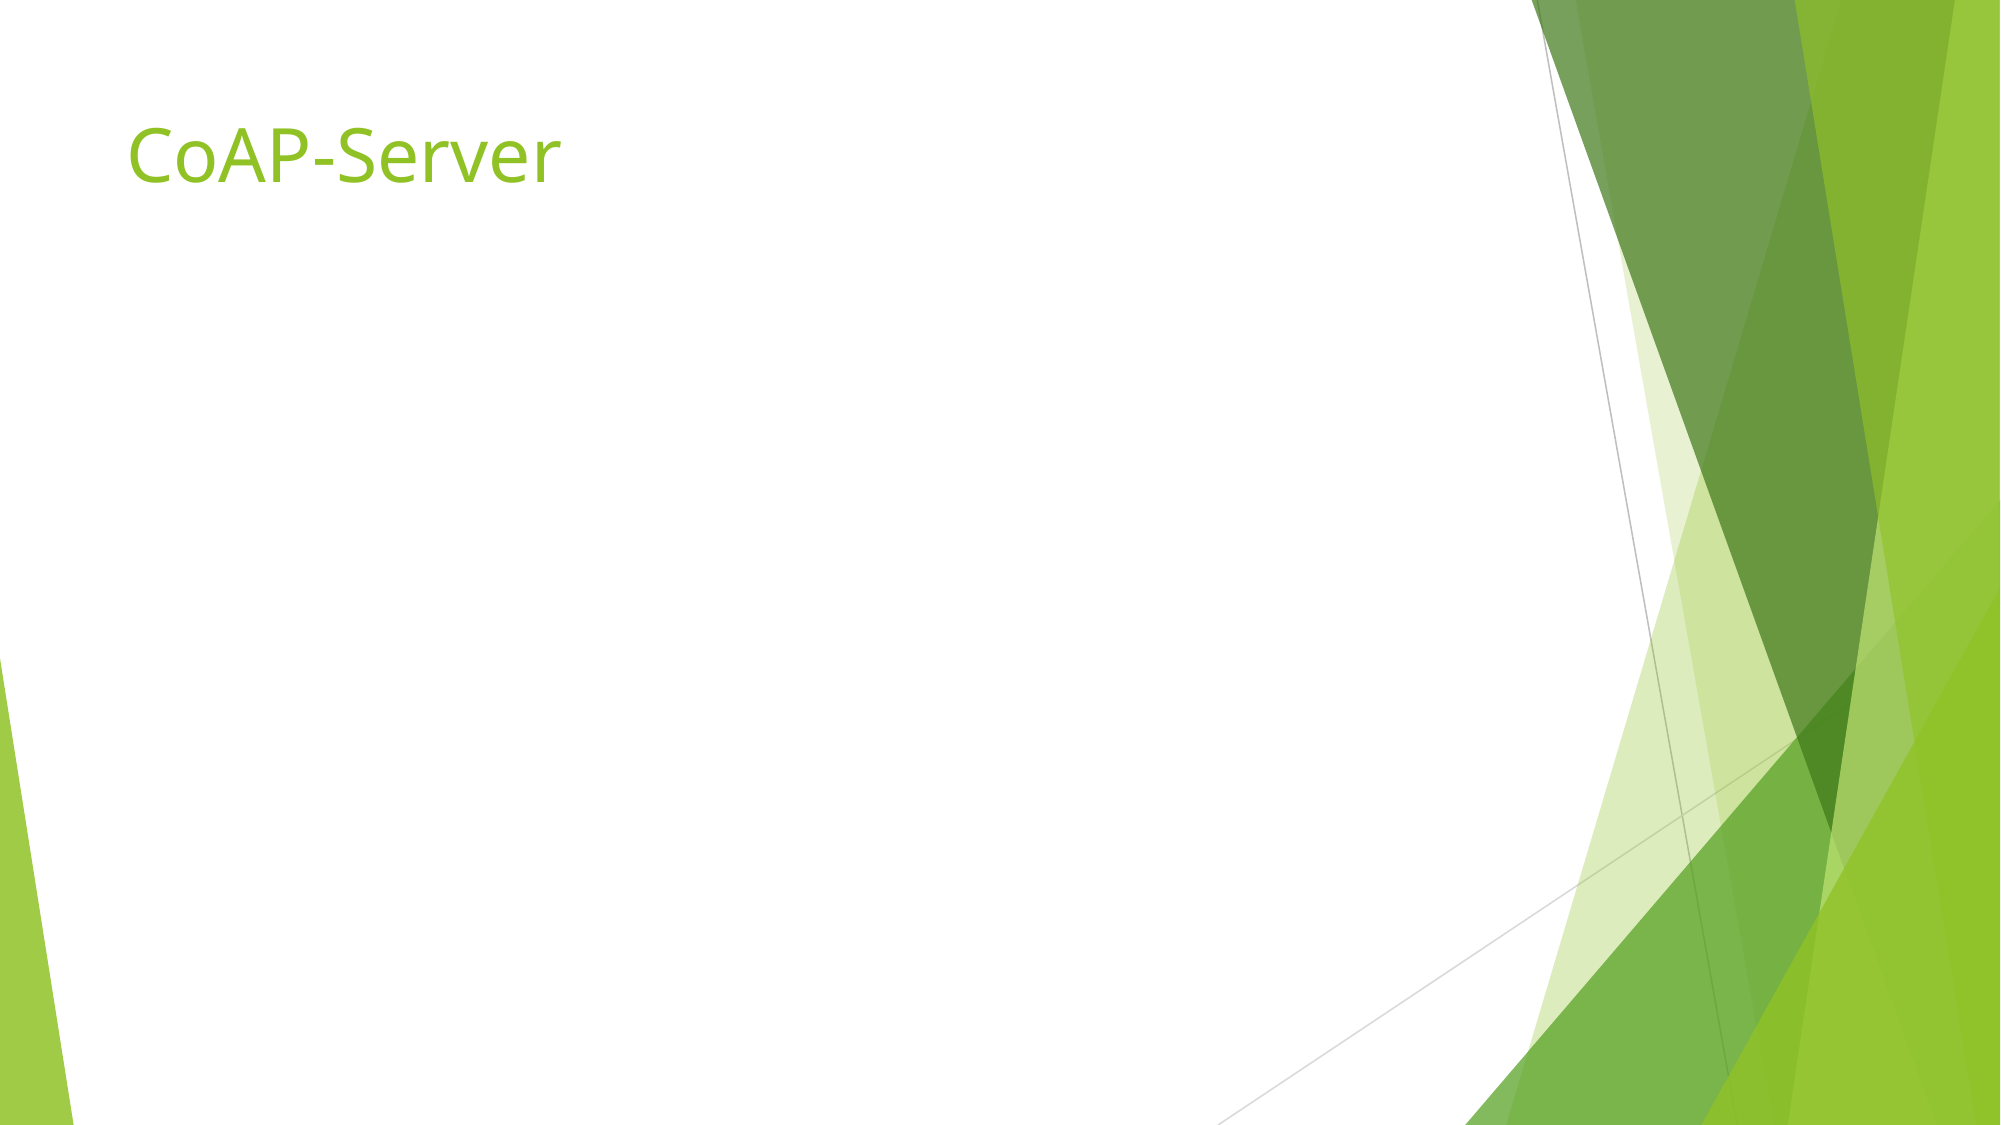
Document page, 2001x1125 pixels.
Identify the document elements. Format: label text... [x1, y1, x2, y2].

title CoAP-Server [111, 99, 1522, 317]
